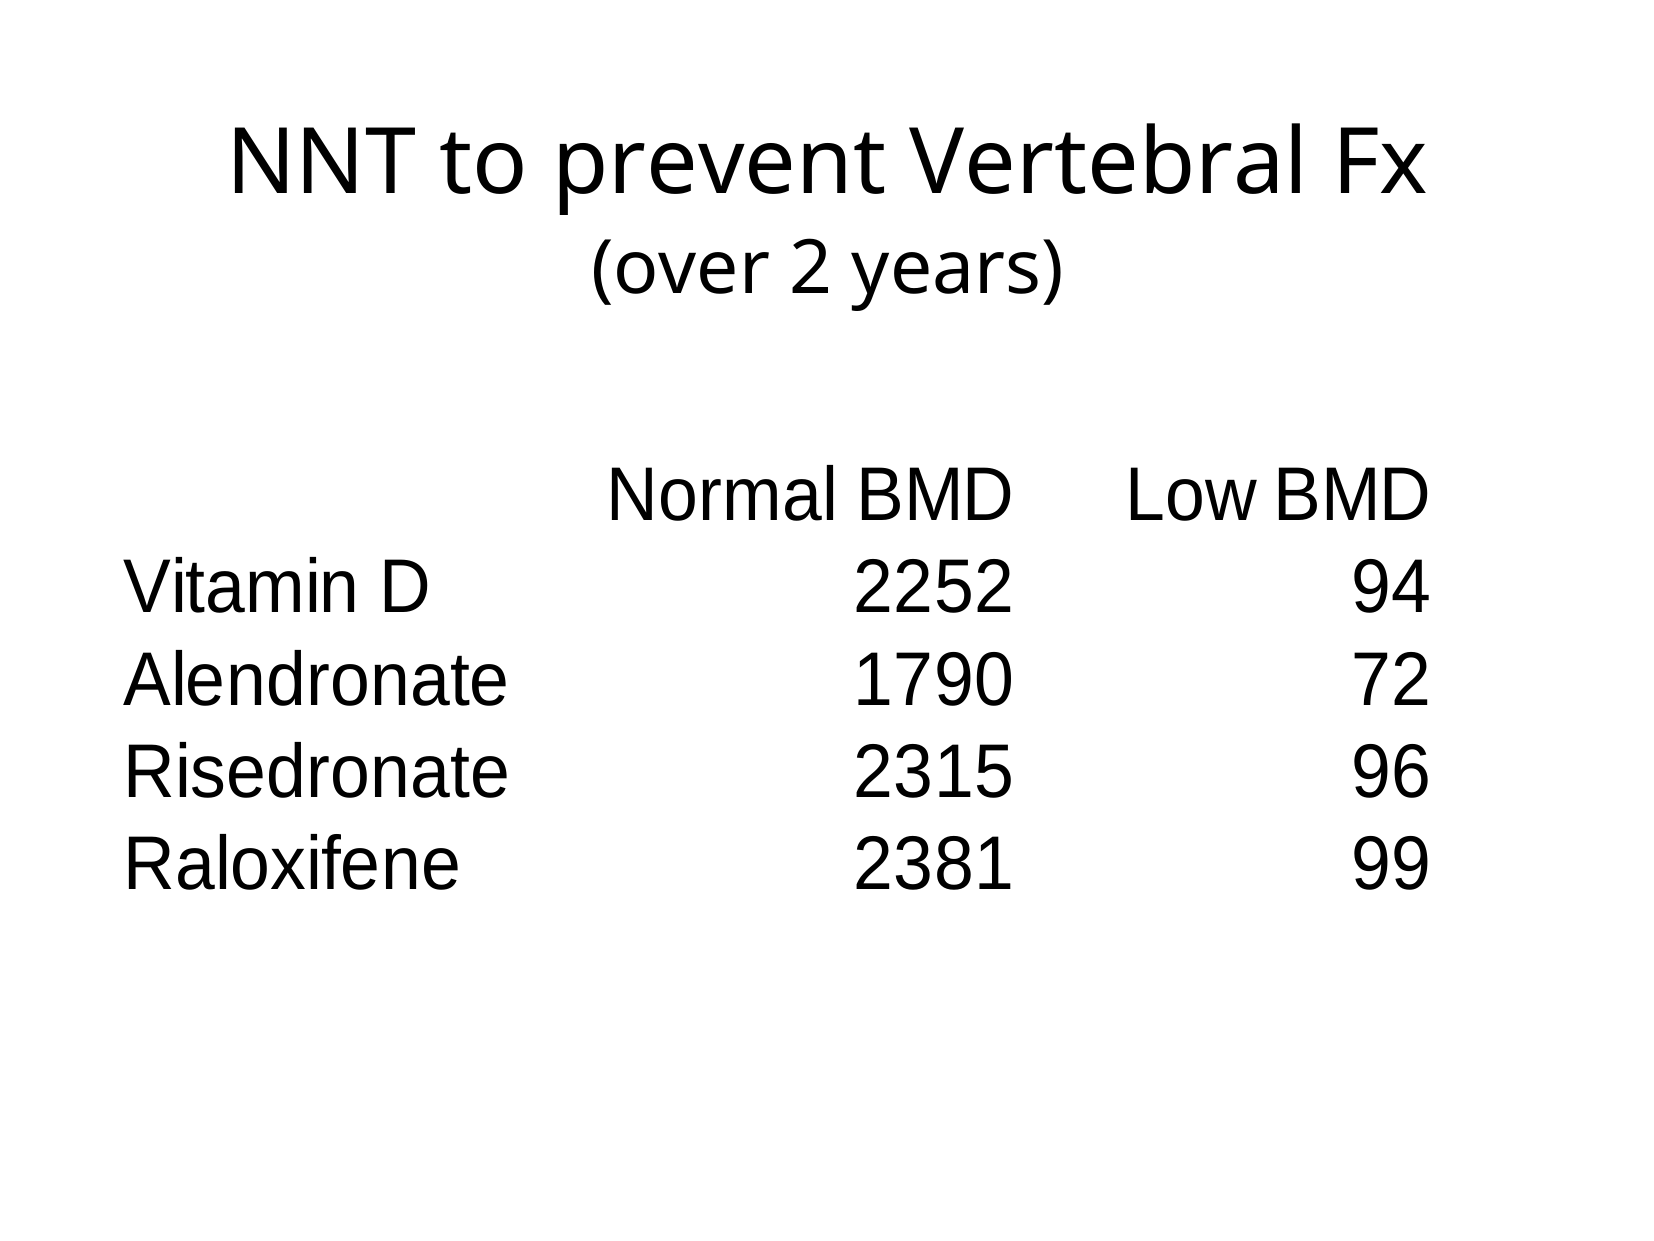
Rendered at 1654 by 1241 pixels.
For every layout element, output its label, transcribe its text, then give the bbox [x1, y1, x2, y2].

chart [121, 344, 1565, 1126]
title NNT to prevent Vertebral Fx (over 2 years) [121, 113, 1534, 300]
